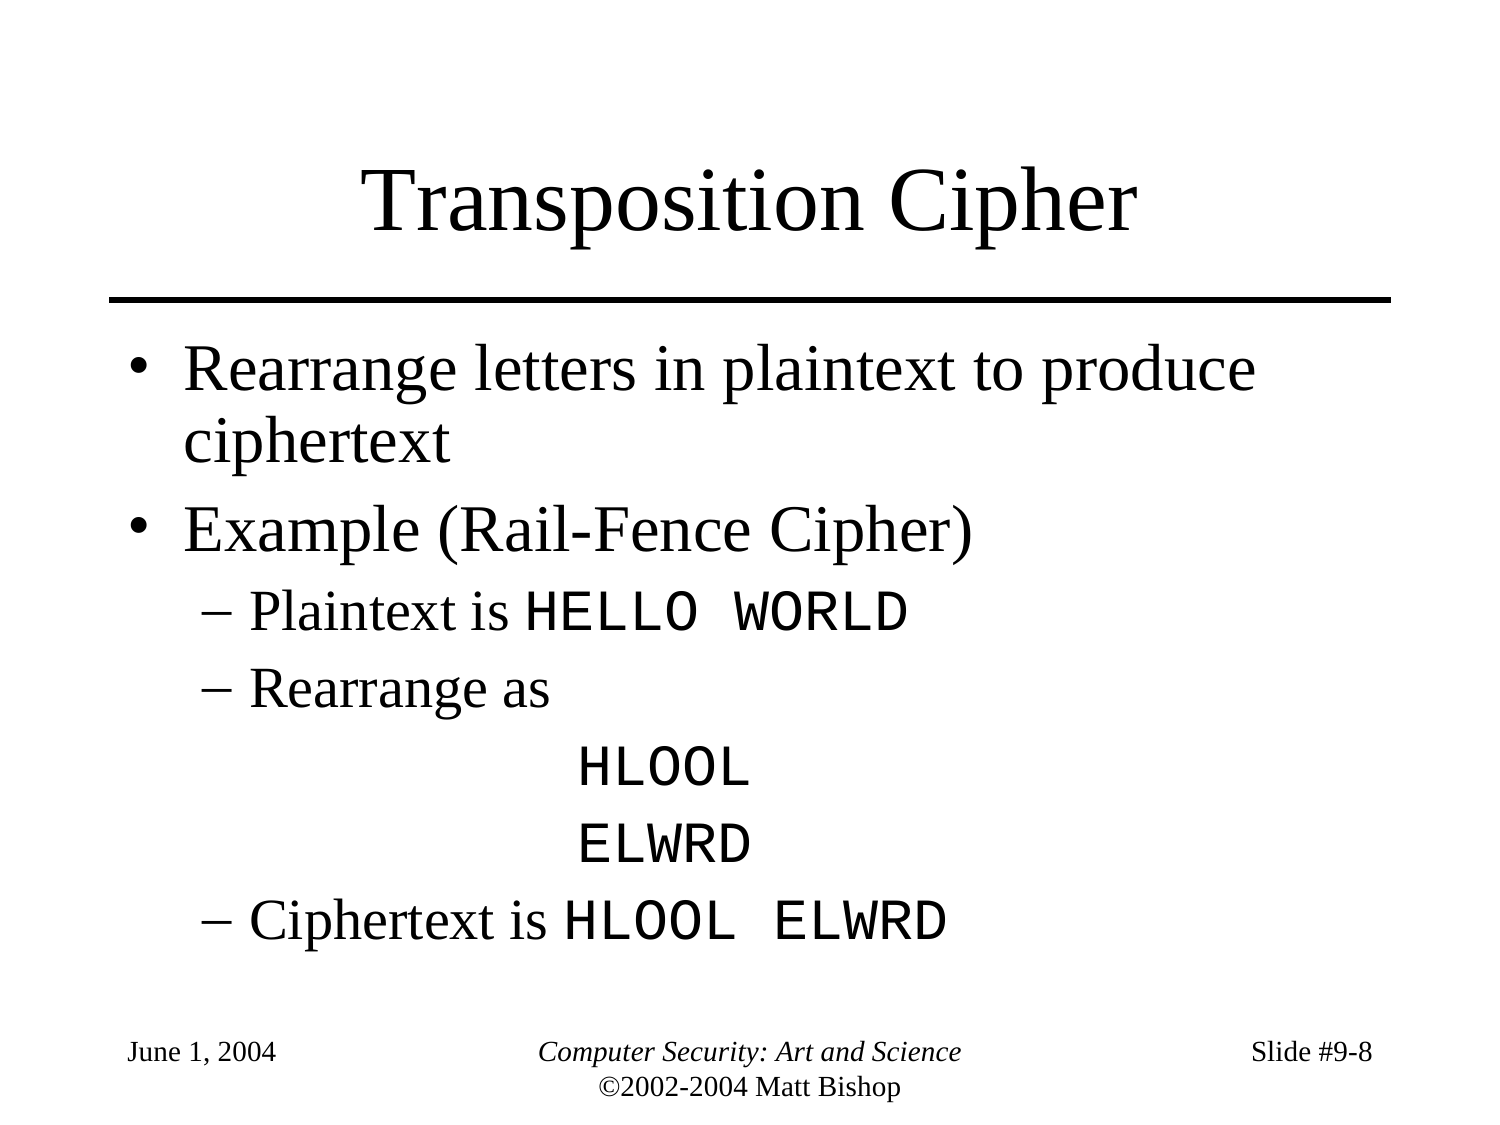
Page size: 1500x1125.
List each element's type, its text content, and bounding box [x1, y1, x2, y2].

list Rearrange letters in plaintext to produce ciphertext Example (Rail-Fence Cipher) Plaintext is HELLO WORLD Rearrange as HLOOL ELWRD Ciphertext is HLOOL ELWRD [112, 324, 1388, 1000]
title Transposition Cipher [112, 99, 1388, 288]
